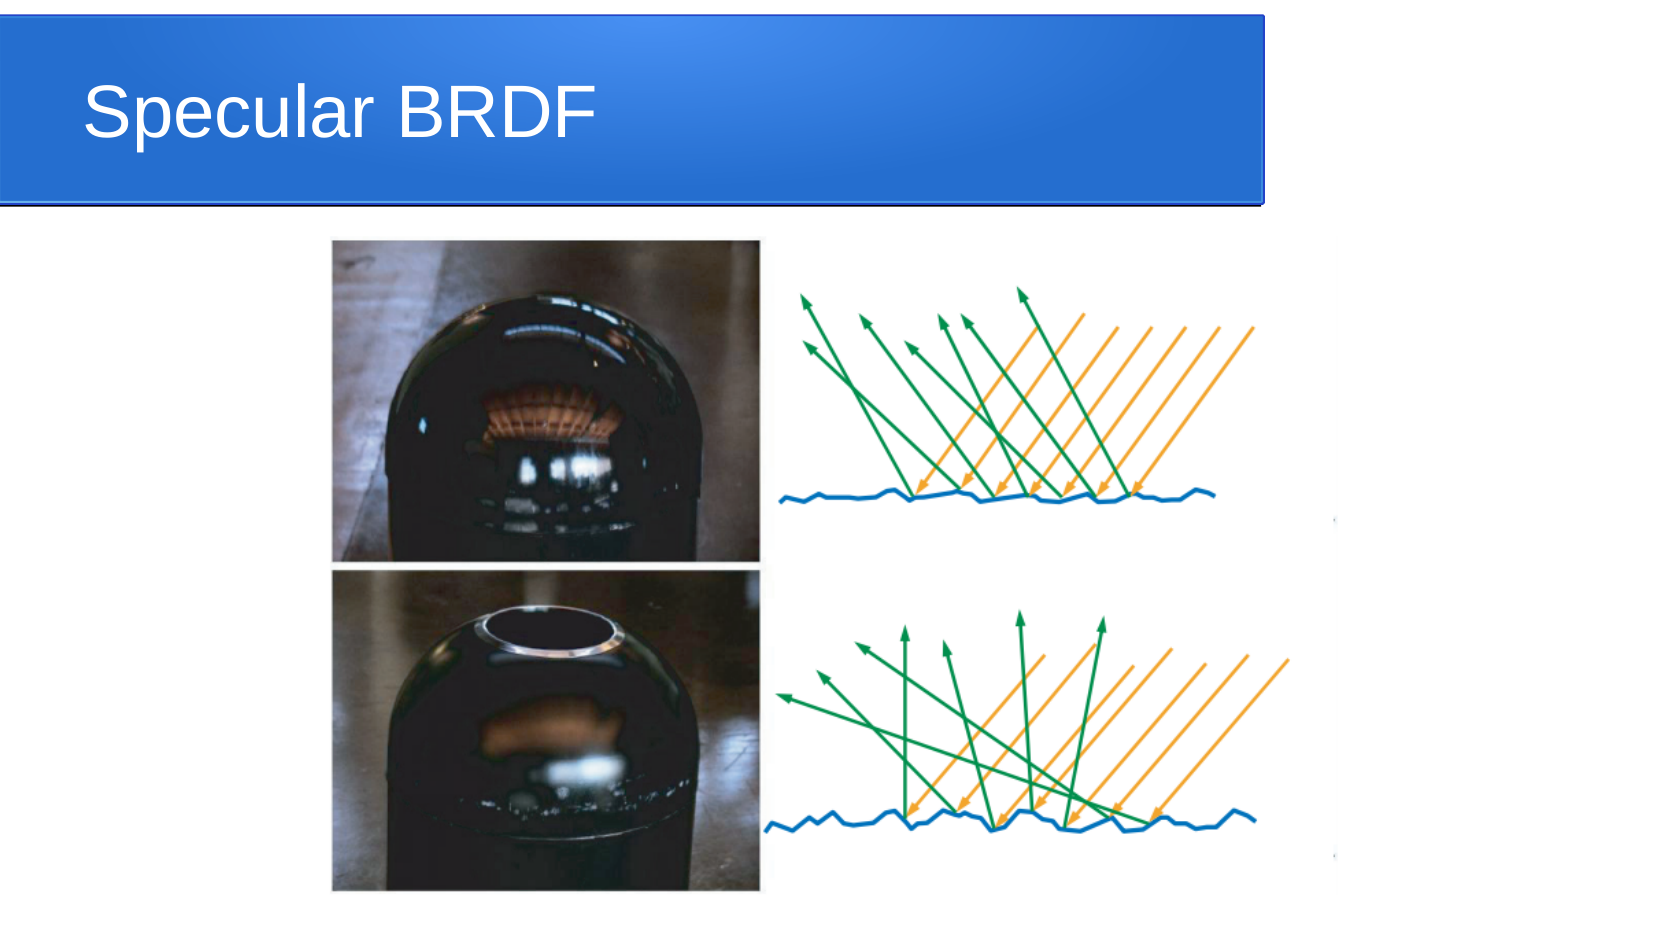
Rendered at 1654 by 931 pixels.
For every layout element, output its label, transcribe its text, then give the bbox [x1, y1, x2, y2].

picture [270, 209, 1342, 931]
title Specular BRDF [82, 35, 1235, 189]
